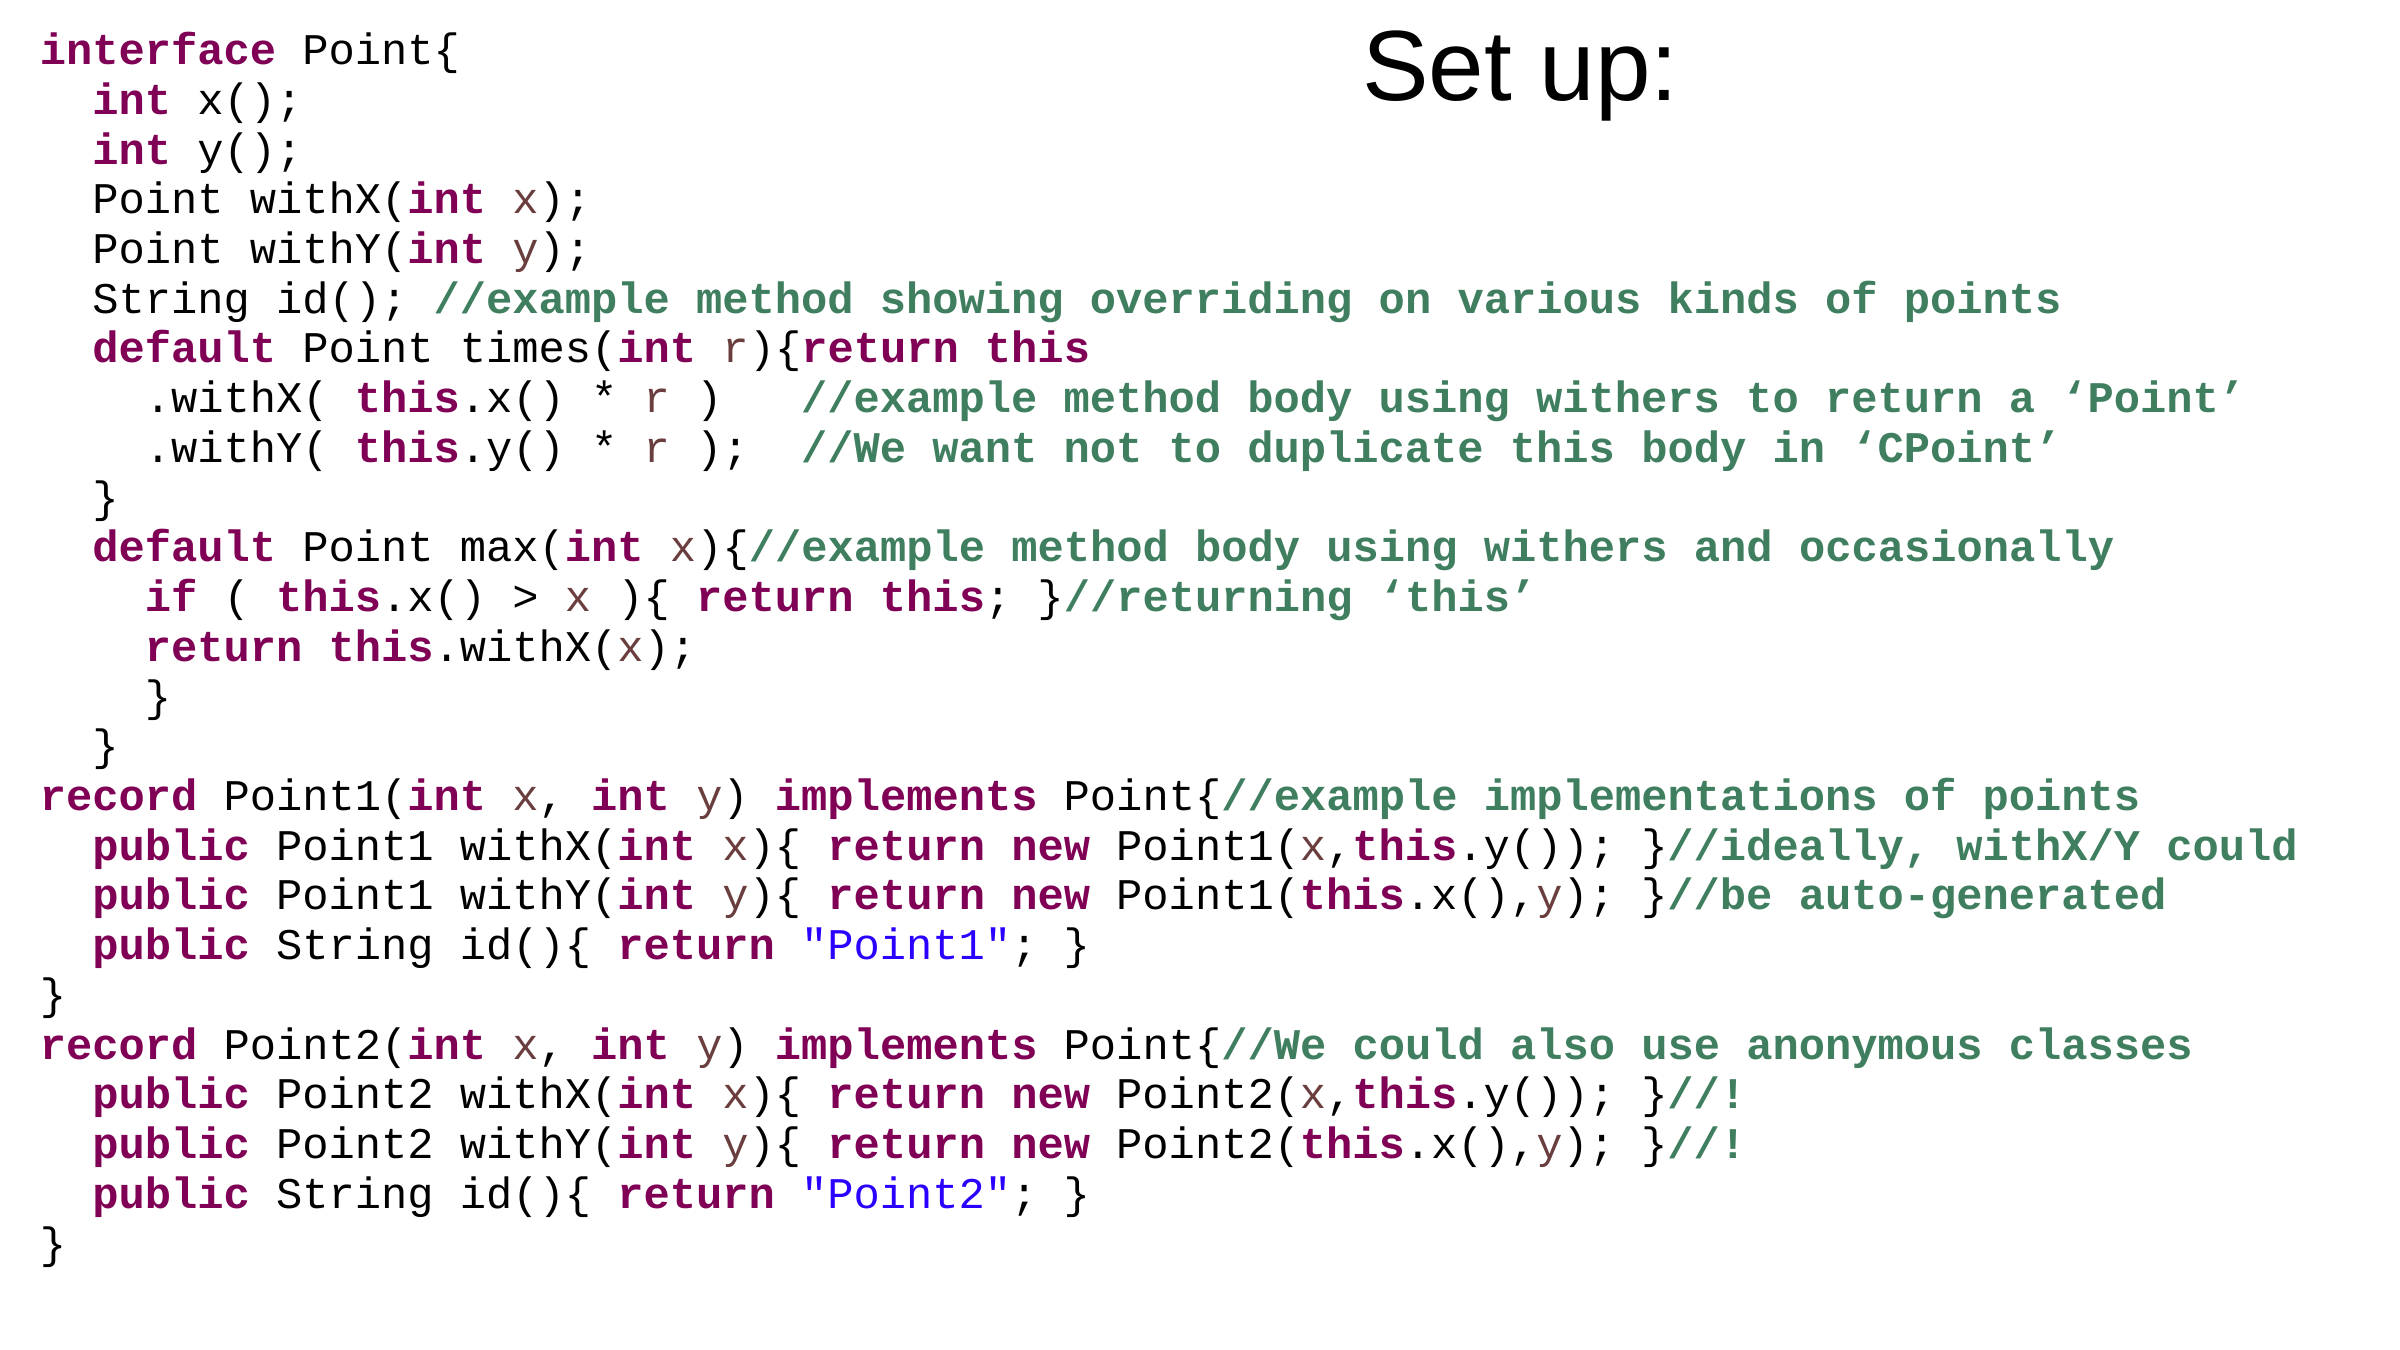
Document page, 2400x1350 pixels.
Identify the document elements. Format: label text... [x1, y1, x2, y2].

title Set up: [300, 0, 2400, 179]
text_box interface Point{ int x(); int y(); Point withX(int x); Point withY(int y); String id(); //example method showing overriding on various kinds of points default Point times(int r){return this .withX( this.x() * r ) //example method body using withers to return a ‘Point’ .withY( this.y() * r ); //We want not to duplicate this body in ‘CPoint’ } default Point max(int x){//example method body using withers and occasionally if ( this.x() > x ){ return this; }//returning ‘this’ return this.withX(x); } } record Point1(int x, int y) implements Point{//example implementations of points public Point1 withX(int x){ return new Point1(x,this.y()); }//ideally, withX/Y could public Point1 withY(int y){ return new Point1(this.x(),y); }//be auto-generated public String id(){ return "Point1"; } } record Point2(int x, int y) implements Point{//We could also use anonymous classes public Point2 withX(int x){ return new Point2(x,this.y()); }//! public Point2 withY(int y){ return new Point2(this.x(),y); }//! public String id(){ return "Point2"; } } [25, 20, 2371, 1329]
